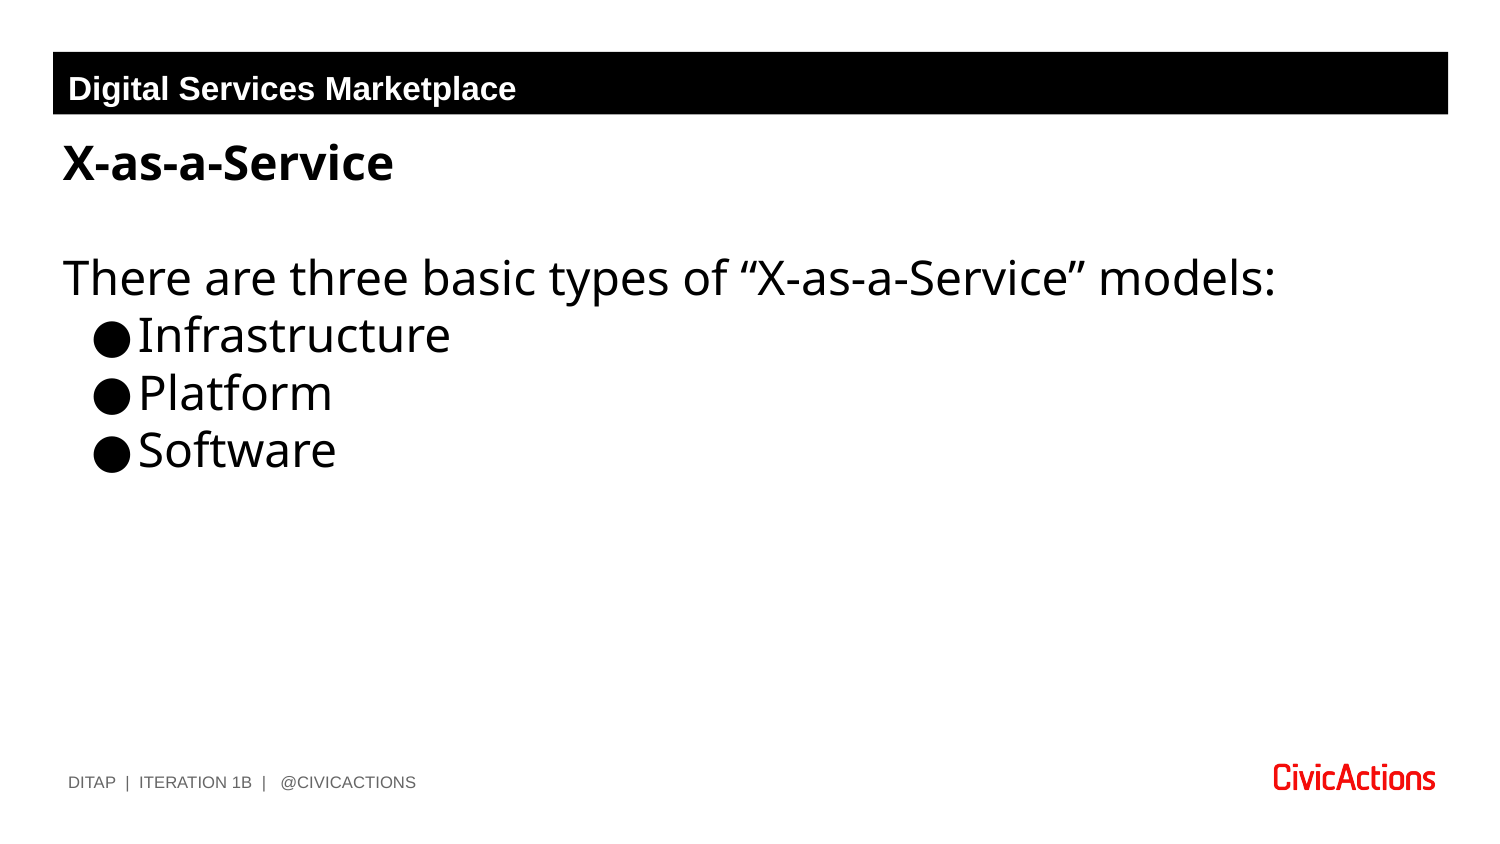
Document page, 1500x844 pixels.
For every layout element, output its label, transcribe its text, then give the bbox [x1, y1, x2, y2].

picture [1271, 758, 1438, 795]
text_box X-as-a-Service There are three basic types of “X-as-a-Service” models: Infrastructure Platform Software [53, 122, 1449, 716]
text_box Digital Services Marketplace [53, 51, 1449, 115]
